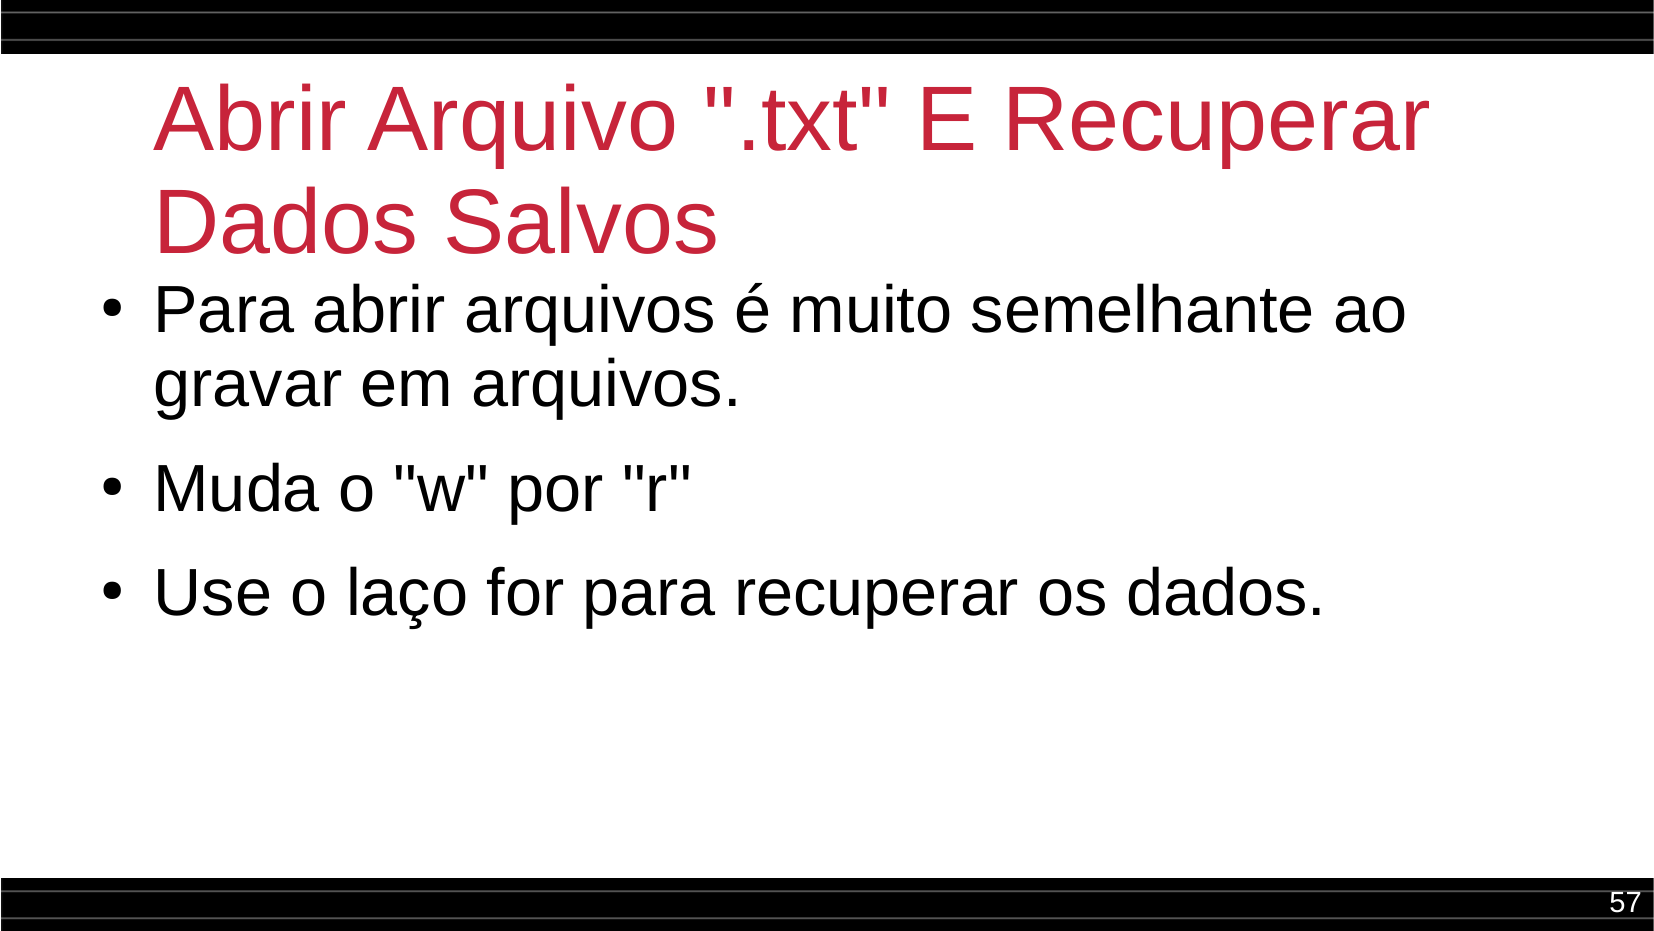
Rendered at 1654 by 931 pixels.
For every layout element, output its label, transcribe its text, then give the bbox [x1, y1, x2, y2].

picture [1, 878, 1654, 931]
list Para abrir arquivos é muito semelhante ao gravar em arquivos. Muda o "w" por "r" Use o laço for para recuperar os dados. [82, 271, 1571, 758]
picture [1, 0, 1654, 54]
title Abrir Arquivo ".txt" E Recuperar Dados Salvos [82, 67, 1571, 271]
